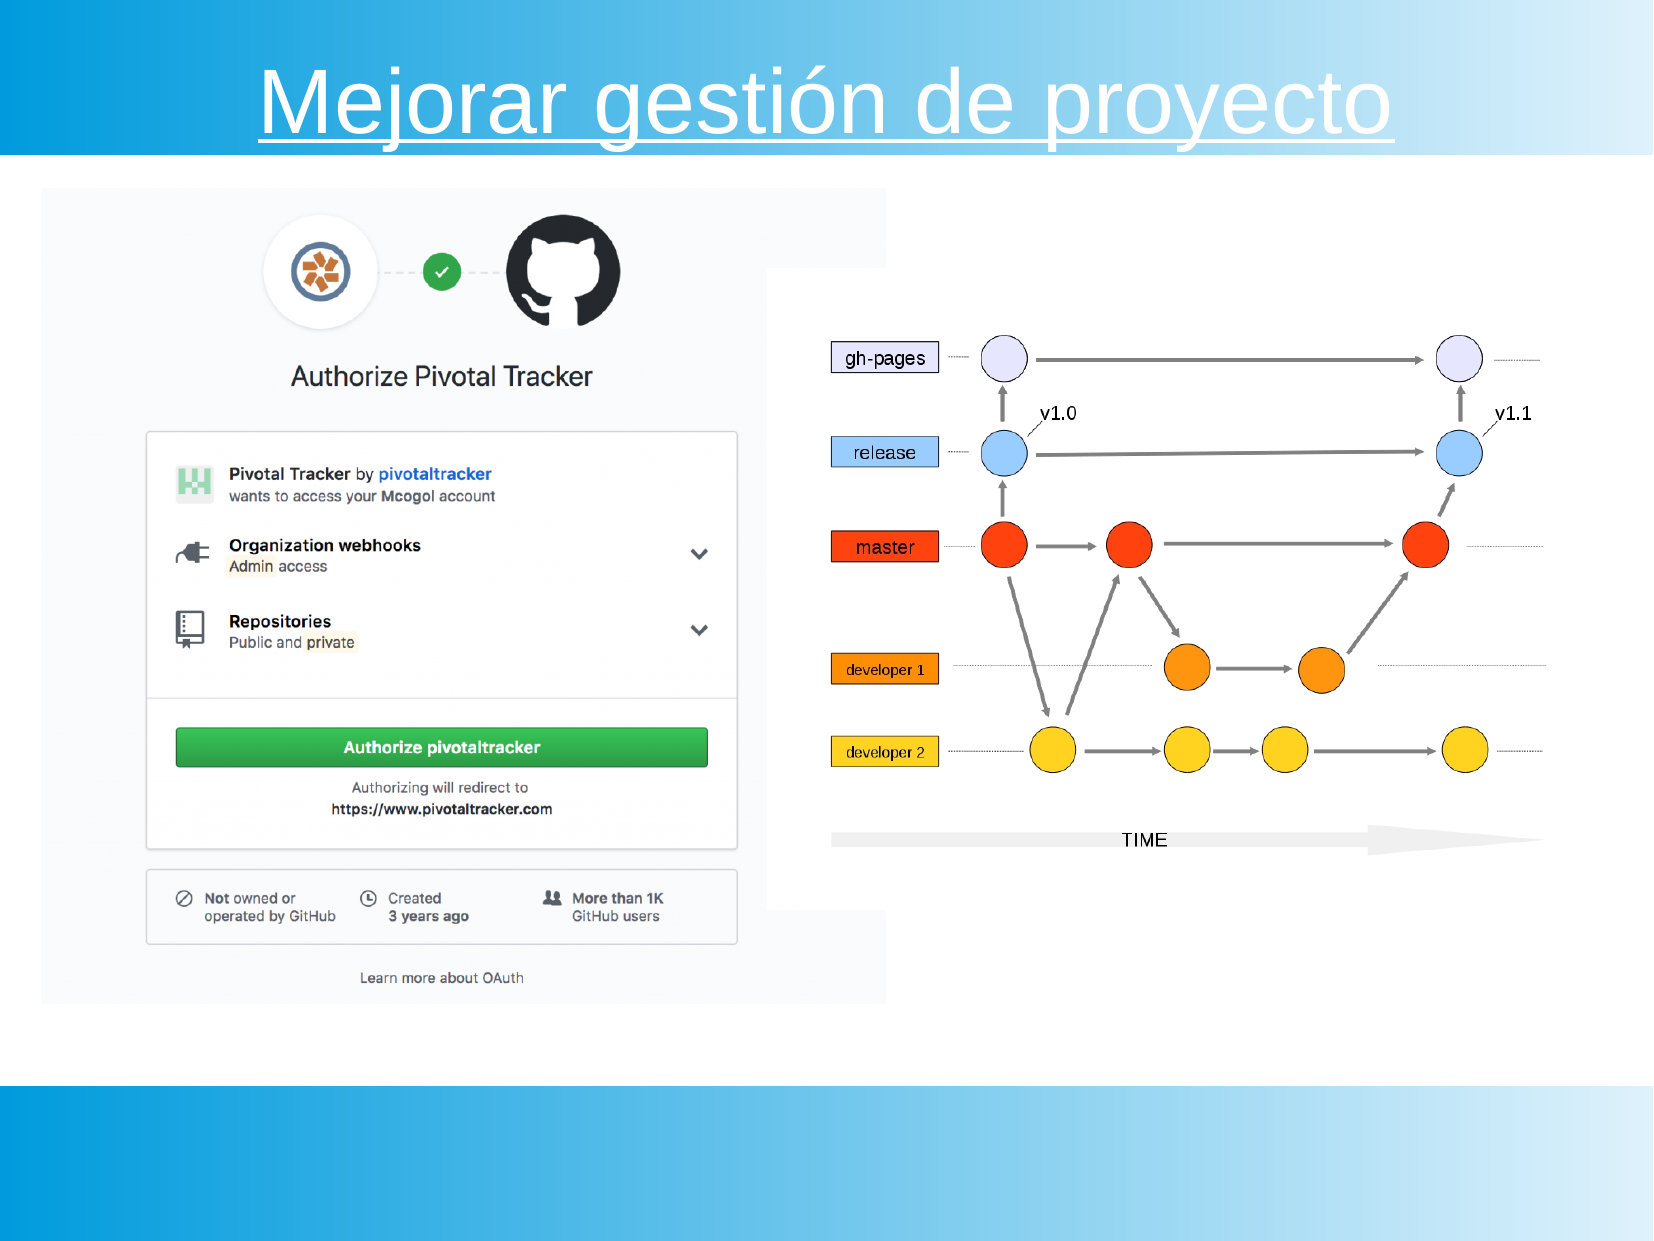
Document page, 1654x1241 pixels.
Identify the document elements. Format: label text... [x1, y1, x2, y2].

picture [41, 188, 1622, 1004]
title Mejorar gestión de proyecto [82, 49, 1571, 155]
